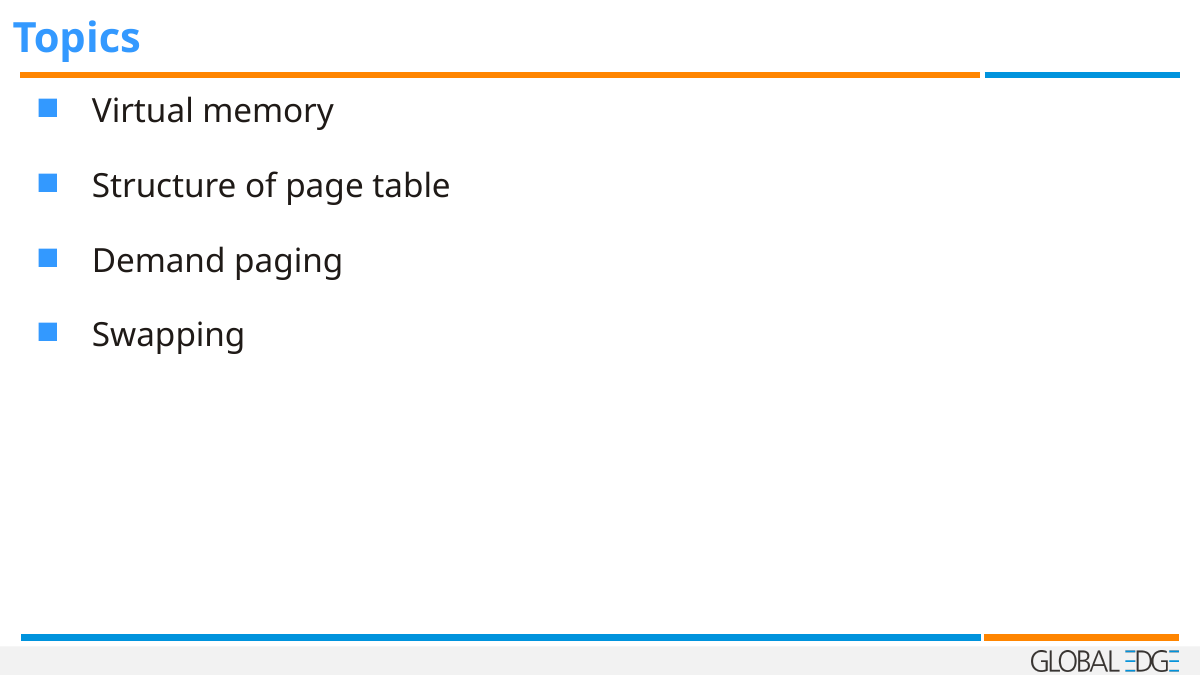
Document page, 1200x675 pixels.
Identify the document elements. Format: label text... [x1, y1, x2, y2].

title Topics [12, 9, 1088, 63]
picture [1031, 650, 1179, 672]
list Virtual memory Structure of page table Demand paging Swapping [21, 86, 1170, 615]
